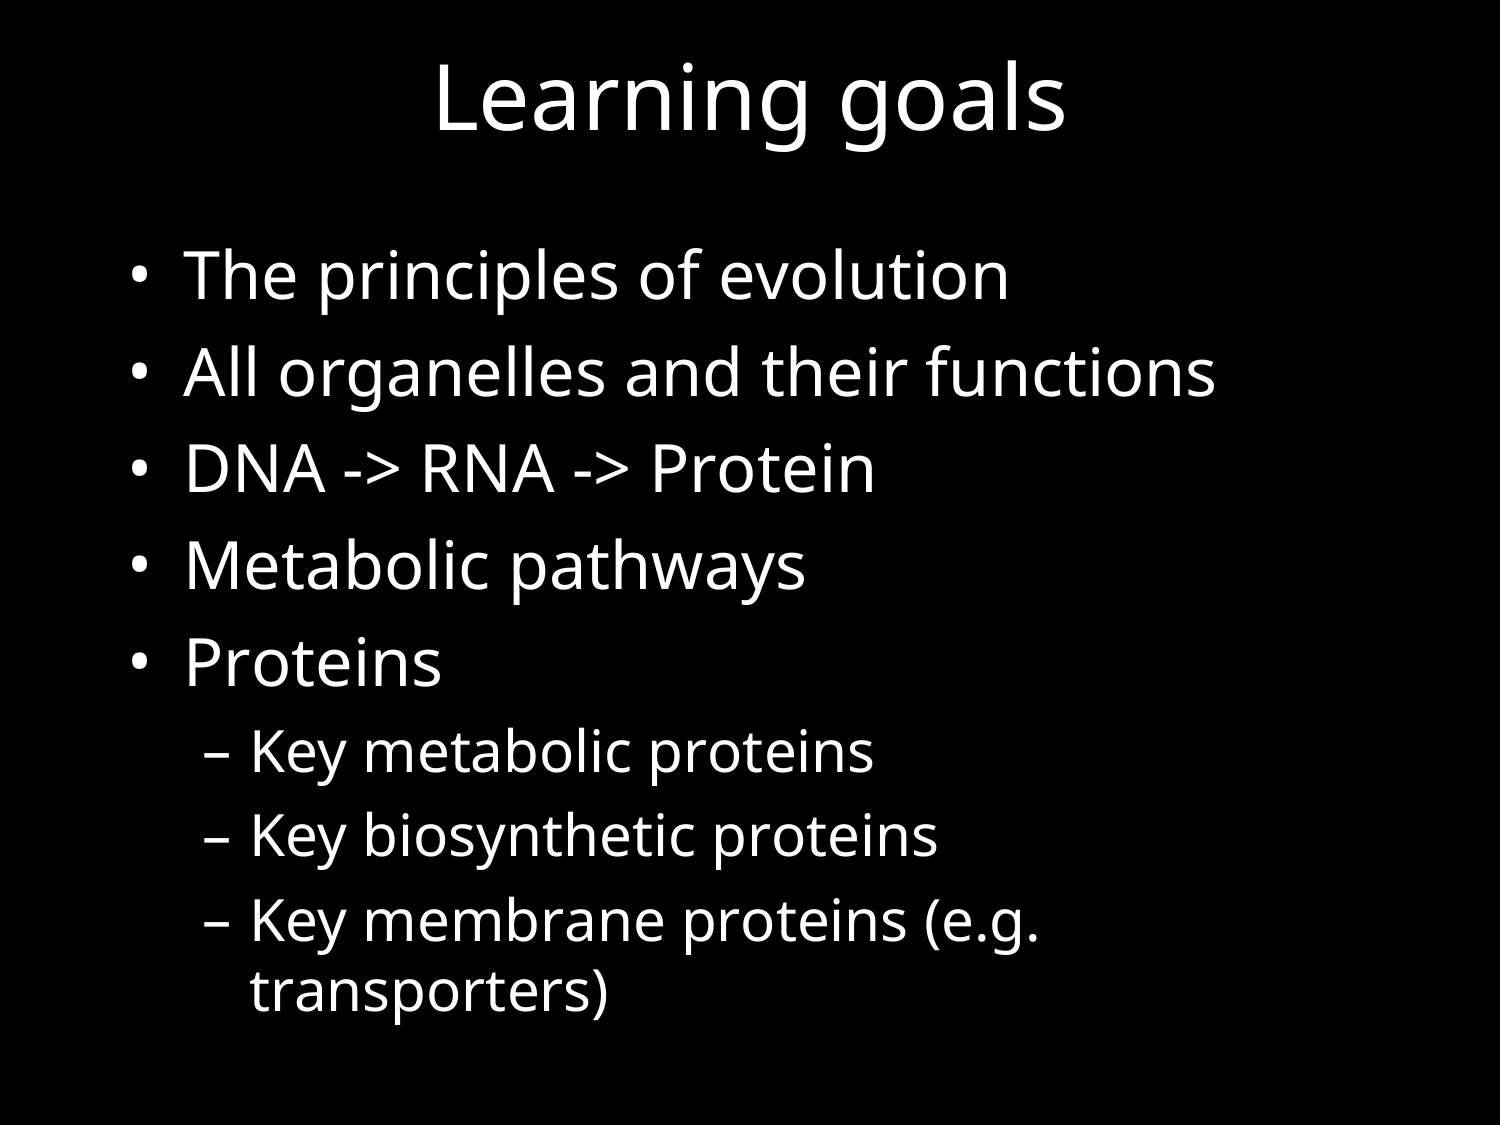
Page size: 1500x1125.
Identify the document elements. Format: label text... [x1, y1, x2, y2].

title Learning goals [112, 0, 1388, 188]
list The principles of evolution All organelles and their functions DNA -> RNA -> Protein Metabolic pathways Proteins Key metabolic proteins Key biosynthetic proteins Key membrane proteins (e.g. transporters) [112, 224, 1388, 1051]
